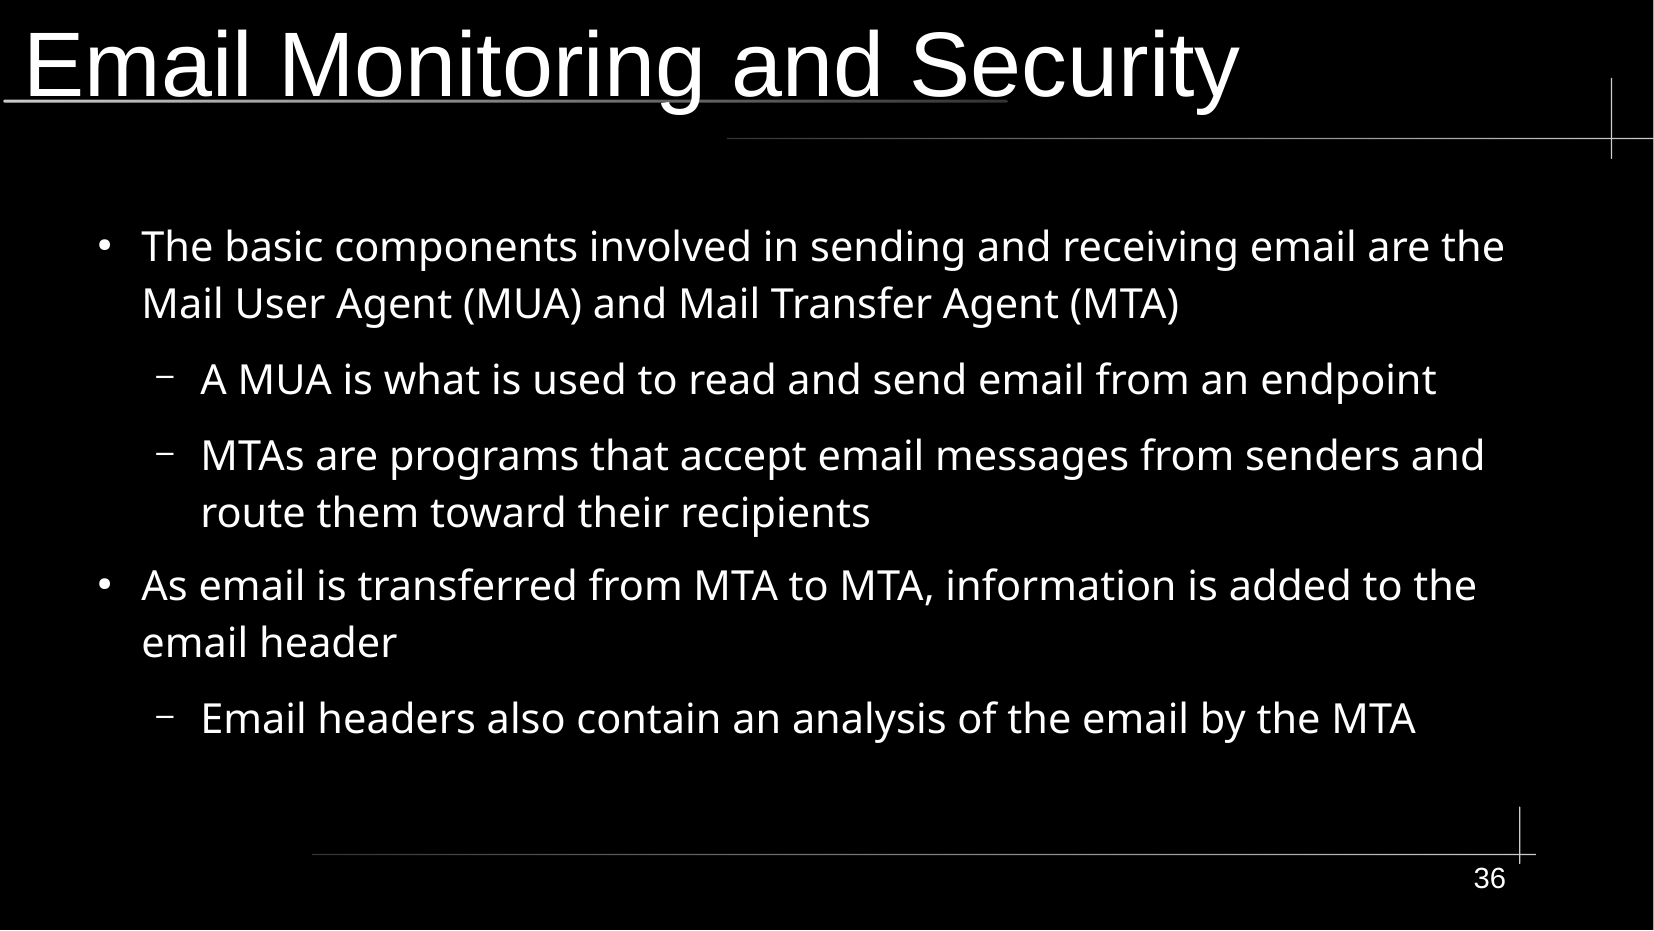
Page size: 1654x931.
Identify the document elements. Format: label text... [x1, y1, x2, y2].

title Email Monitoring and Security [23, 11, 1589, 119]
list The basic components involved in sending and receiving email are the Mail User Agent (MUA) and Mail Transfer Agent (MTA) A MUA is what is used to read and send email from an endpoint MTAs are programs that accept email messages from senders and route them toward their recipients As email is transferred from MTA to MTA, information is added to the email header Email headers also contain an analysis of the email by the MTA [82, 217, 1571, 758]
